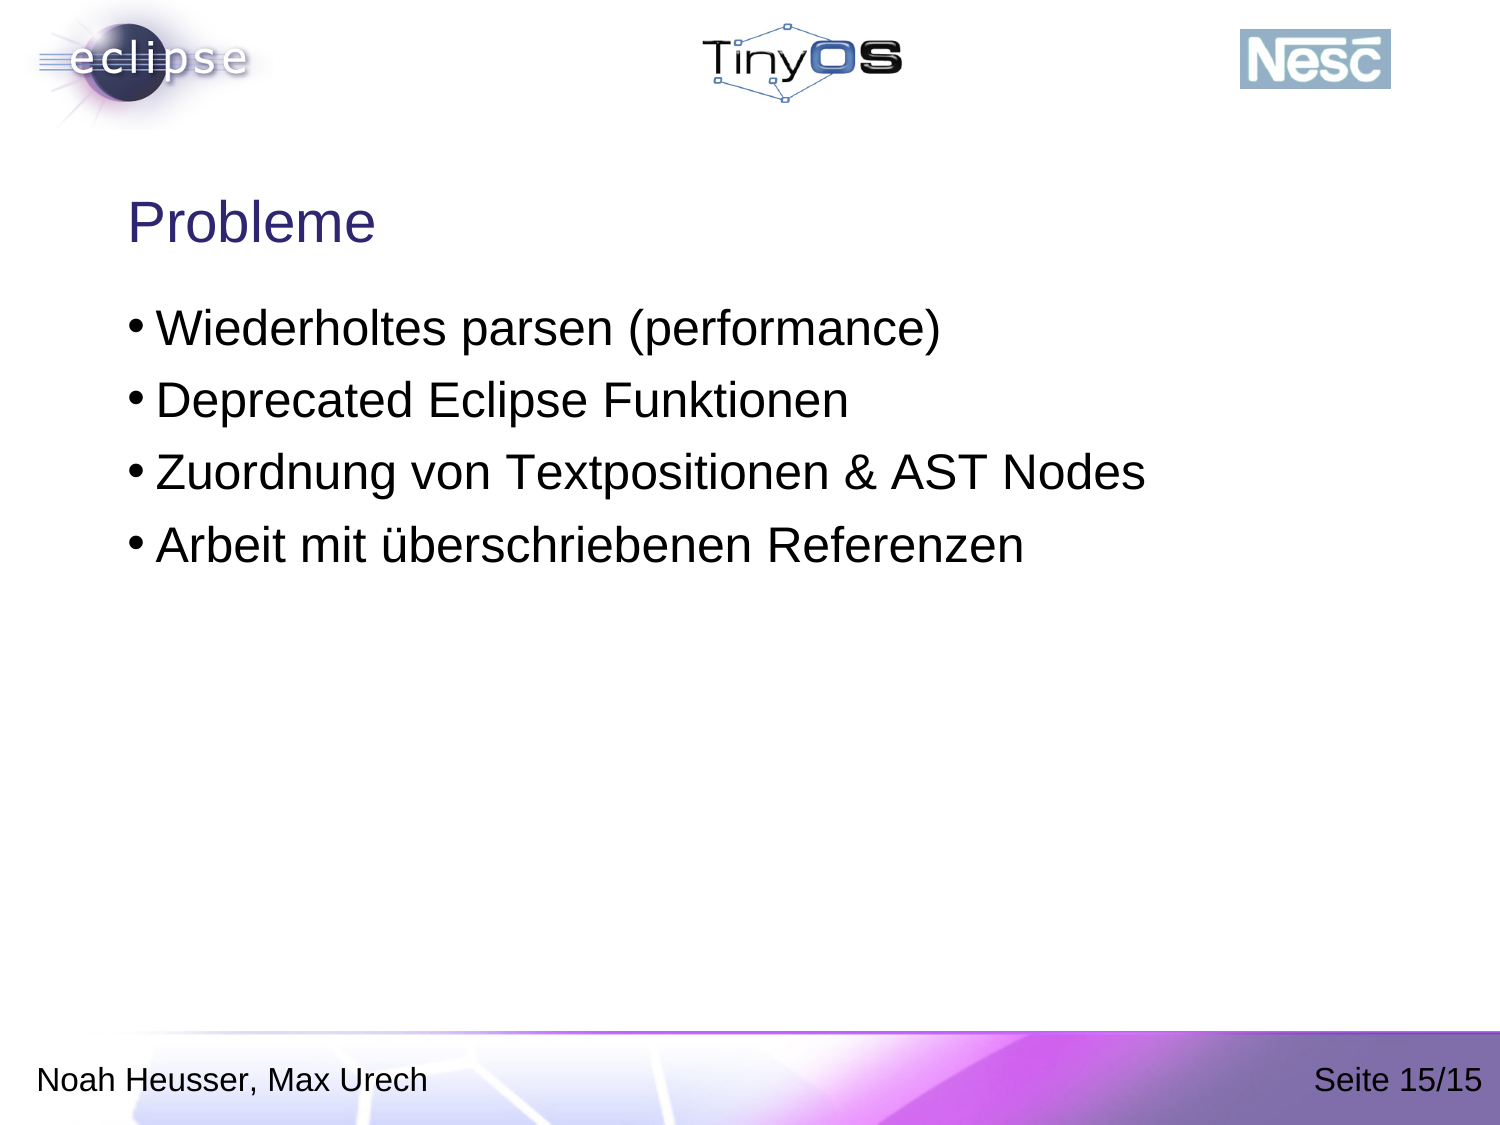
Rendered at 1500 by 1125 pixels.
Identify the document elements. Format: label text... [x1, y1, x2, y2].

picture [696, 23, 904, 103]
list Wiederholtes parsen (performance) Deprecated Eclipse Funktionen Zuordnung von Textpositionen & AST Nodes Arbeit mit überschriebenen Referenzen [112, 287, 1388, 1030]
picture [23, 0, 273, 130]
picture [1240, 29, 1391, 89]
title Probleme [112, 140, 1388, 287]
picture [0, 1031, 1500, 1125]
